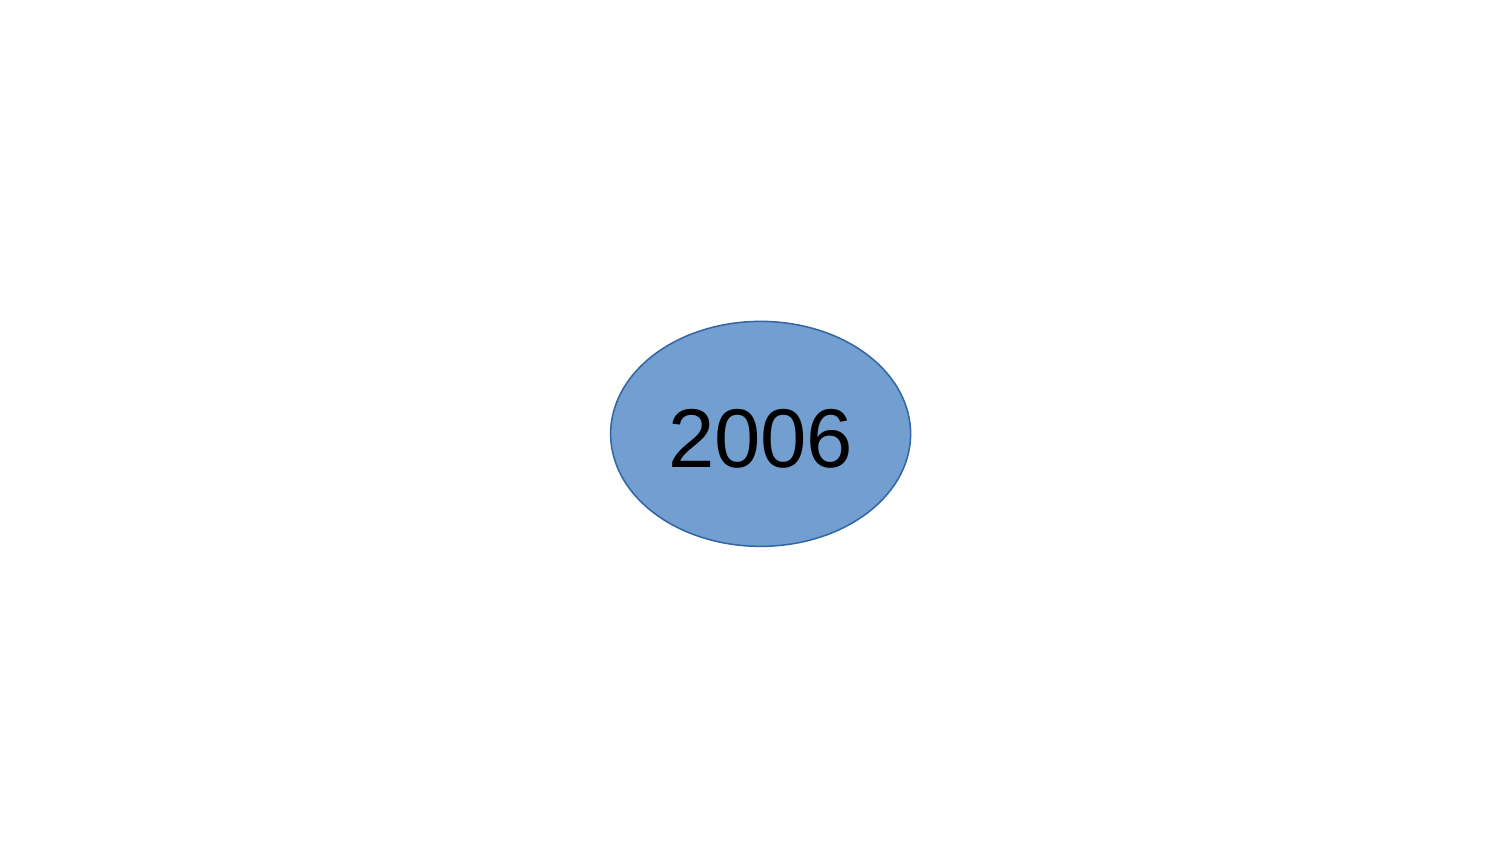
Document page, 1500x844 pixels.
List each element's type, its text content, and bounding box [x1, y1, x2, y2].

text_box 2006 [610, 321, 911, 547]
